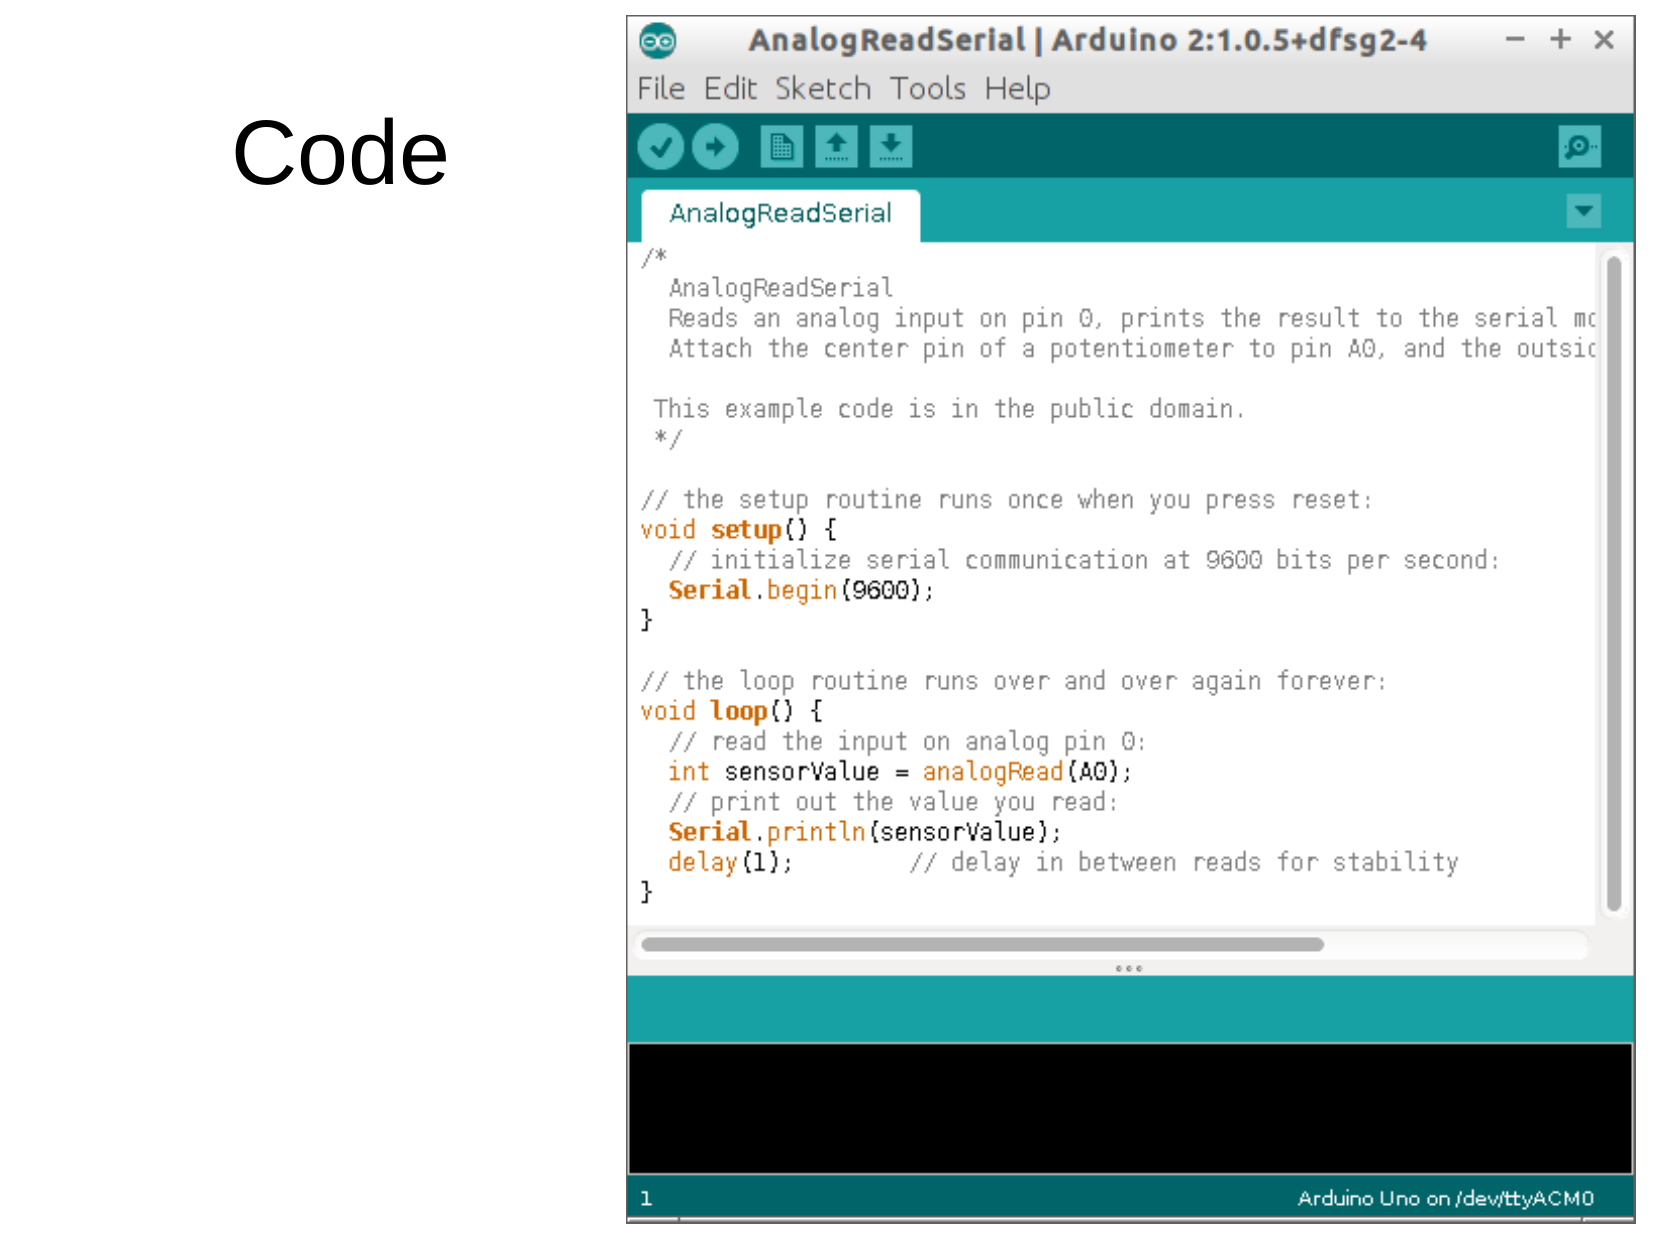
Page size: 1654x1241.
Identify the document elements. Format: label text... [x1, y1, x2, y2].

title Code [82, 49, 601, 257]
picture [626, 15, 1636, 1224]
